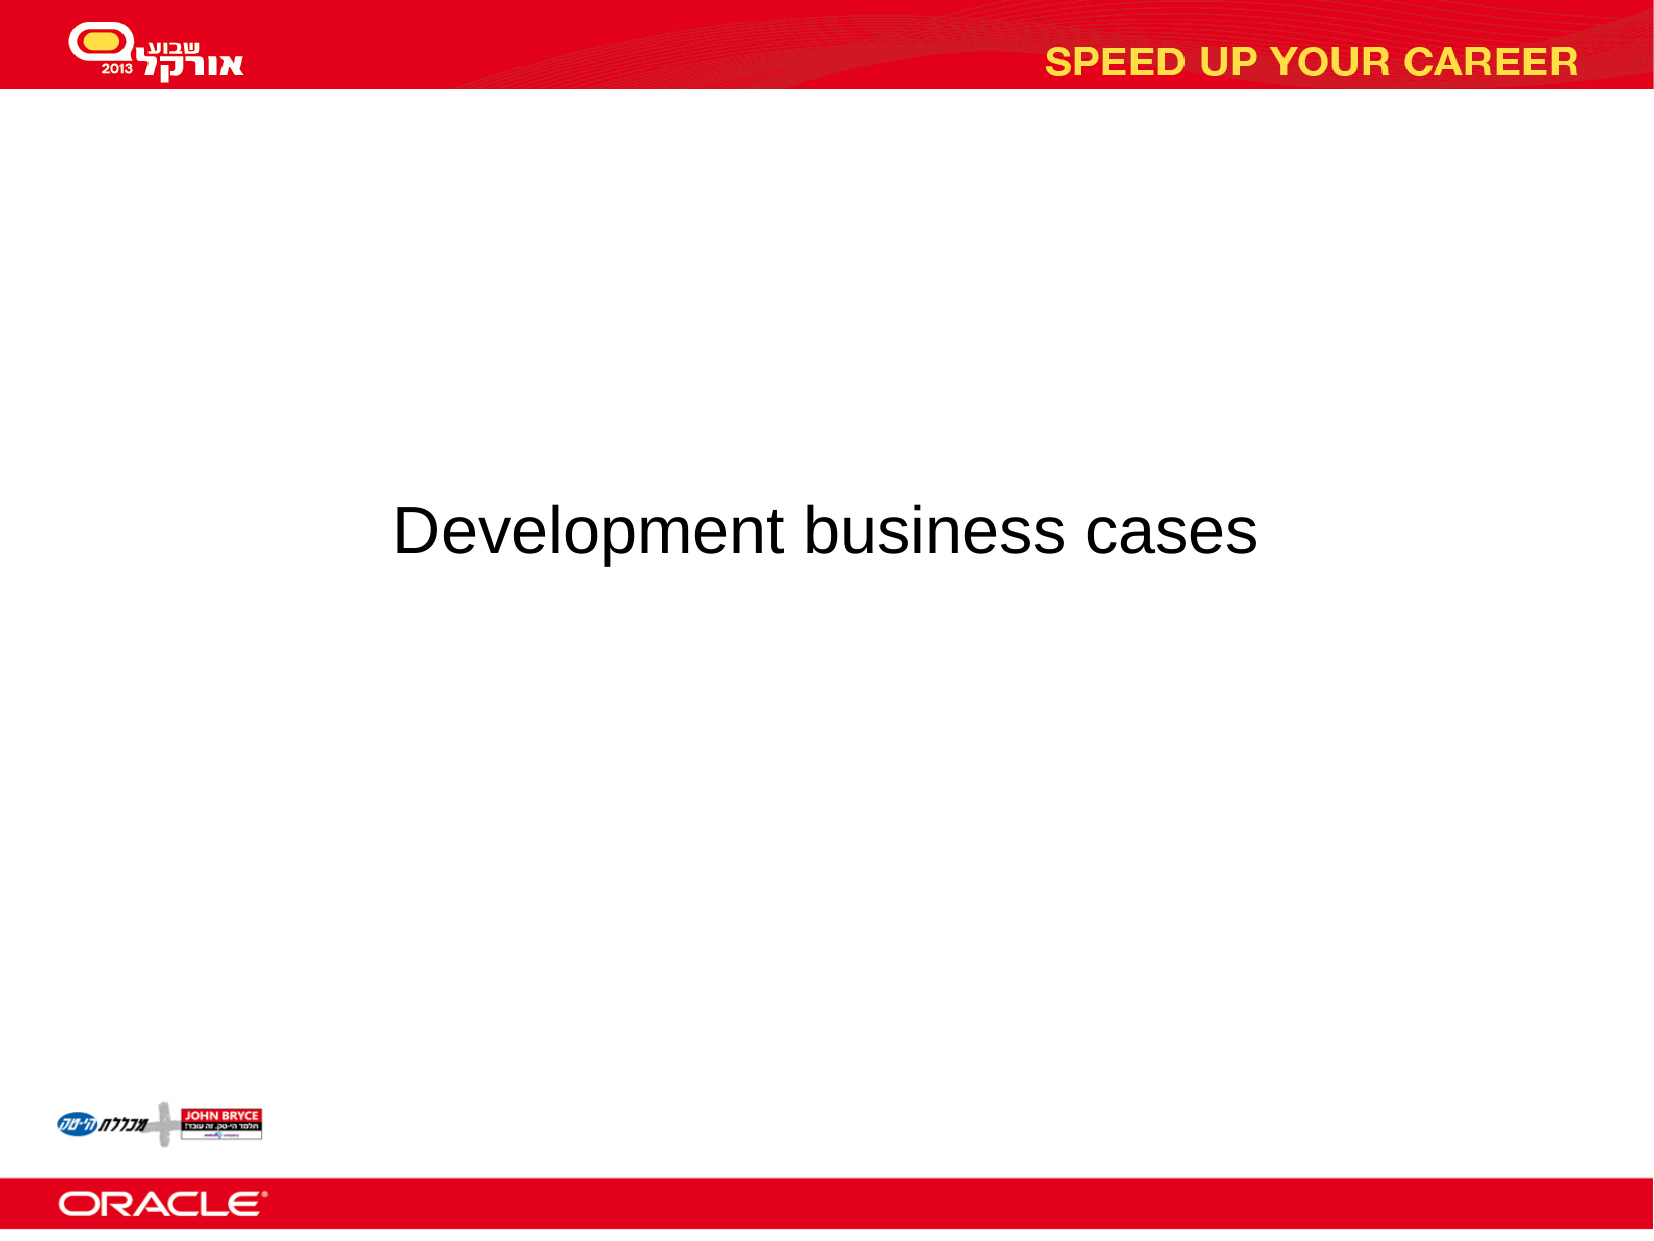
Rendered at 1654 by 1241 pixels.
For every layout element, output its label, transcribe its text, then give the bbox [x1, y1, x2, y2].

picture [0, 1087, 1653, 1240]
text_box Development business cases [82, 49, 1571, 1010]
picture [0, 0, 1654, 89]
